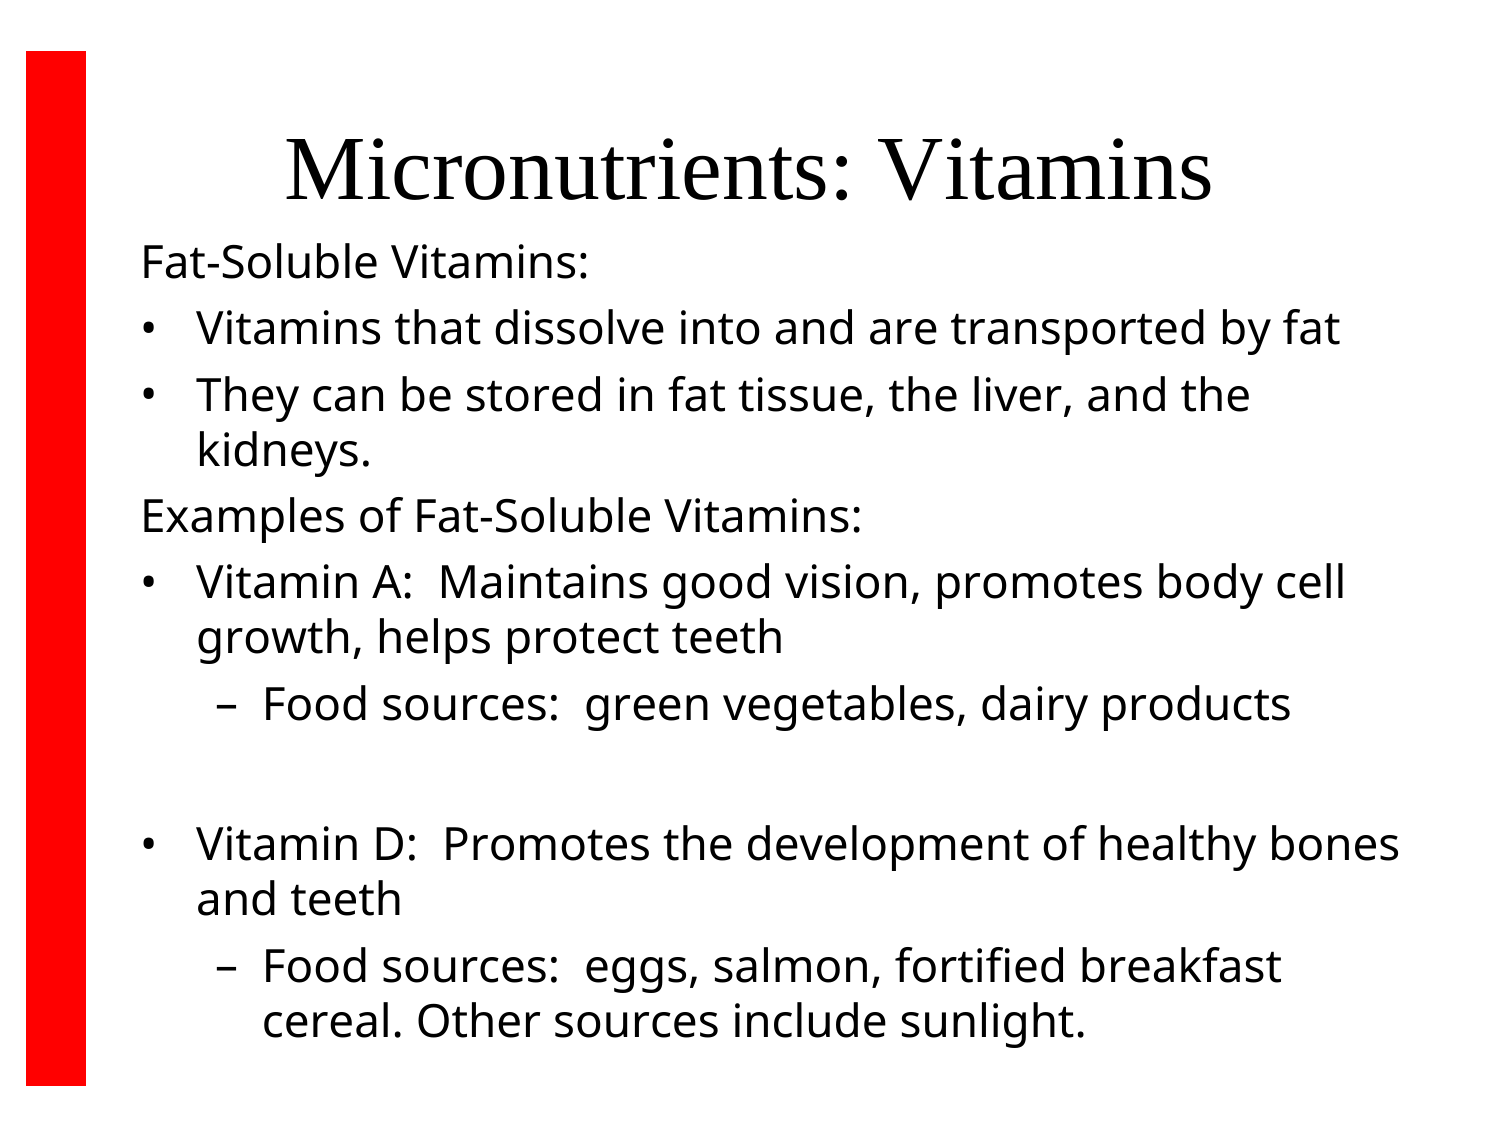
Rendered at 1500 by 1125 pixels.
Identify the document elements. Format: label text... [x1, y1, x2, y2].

text_box Micronutrients: Vitamins [112, 99, 1388, 288]
list Fat-Soluble Vitamins: Vitamins that dissolve into and are transported by fat They can be stored in fat tissue, the liver, and the kidneys. Examples of Fat-Soluble Vitamins: Vitamin A: Maintains good vision, promotes body cell growth, helps protect teeth Food sources: green vegetables, dairy products Vitamin D: Promotes the development of healthy bones and teeth Food sources: eggs, salmon, fortified breakfast cereal. Other sources include sunlight. [124, 224, 1438, 1122]
text_box [24, 50, 88, 1088]
